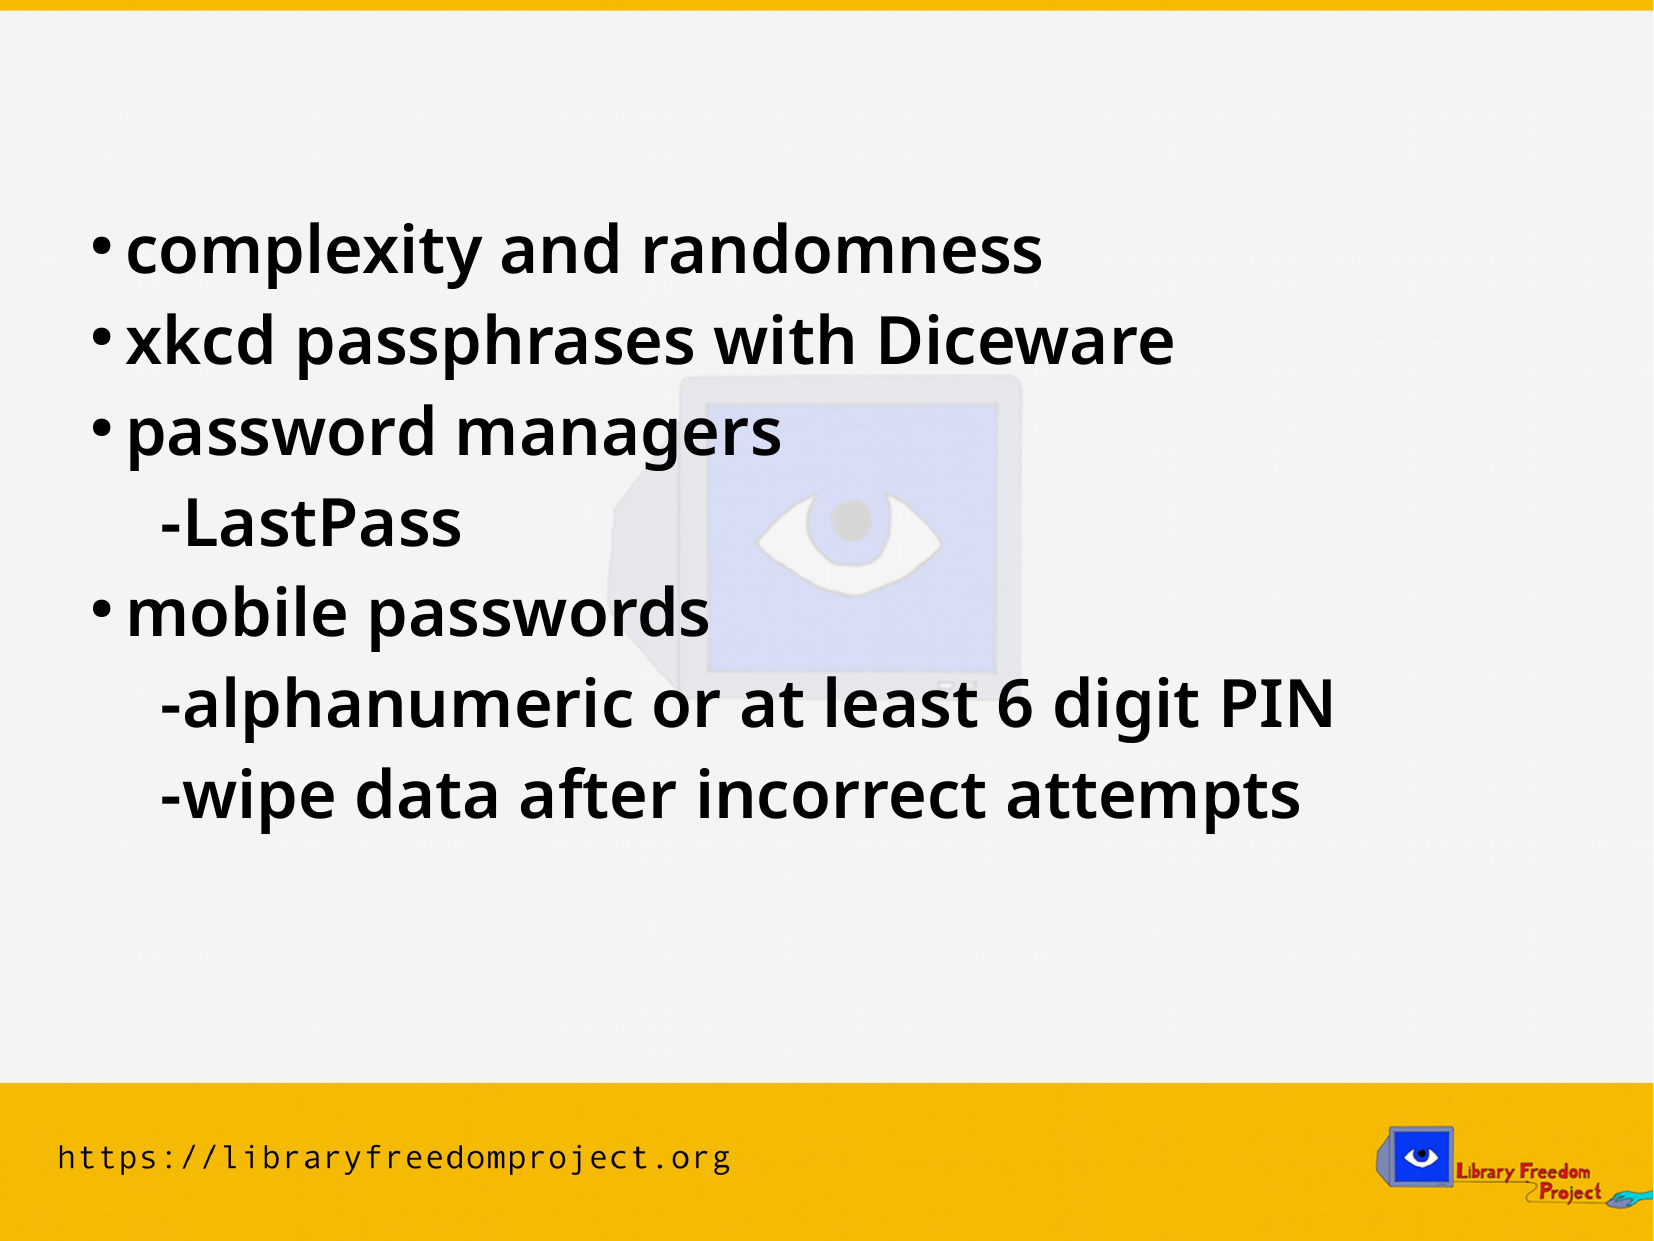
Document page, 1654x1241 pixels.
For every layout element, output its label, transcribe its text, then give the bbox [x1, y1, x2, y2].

picture [0, 0, 1654, 1241]
text_box complexity and randomness xkcd passphrases with Diceware password managers -LastPass mobile passwords -alphanumeric or at least 6 digit PIN -wipe data after incorrect attempts [75, 195, 1478, 1081]
